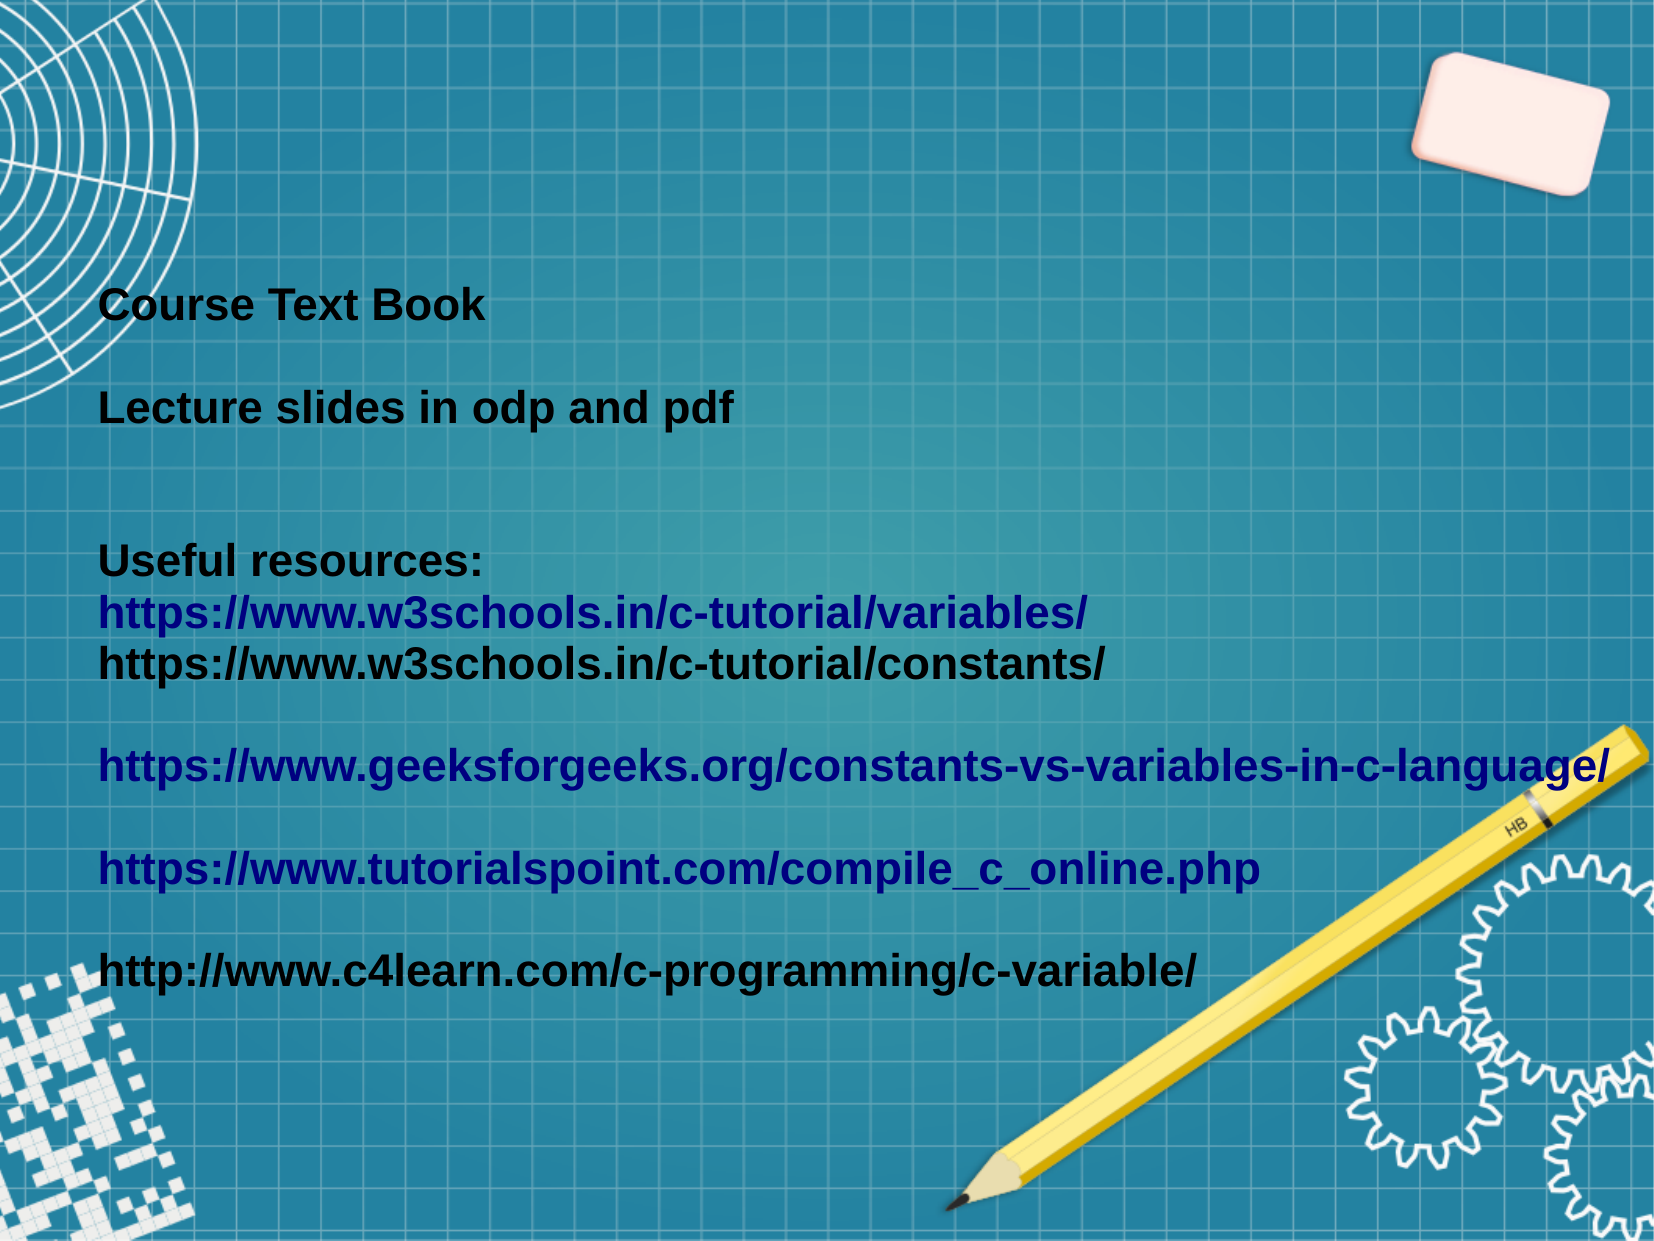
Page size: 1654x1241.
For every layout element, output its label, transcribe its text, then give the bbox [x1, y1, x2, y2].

picture [0, 0, 1654, 1241]
text_box Course Text Book Lecture slides in odp and pdf Useful resources: https://www.w3schools.in/c-tutorial/variables/ https://www.w3schools.in/c-tutorial/constants/ https://www.geeksforgeeks.org/constants-vs-variables-in-c-language/ https://www.tutorialspoint.com/compile_c_online.php http://www.c4learn.com/c-programming/c-variable/ [82, 271, 1626, 1005]
